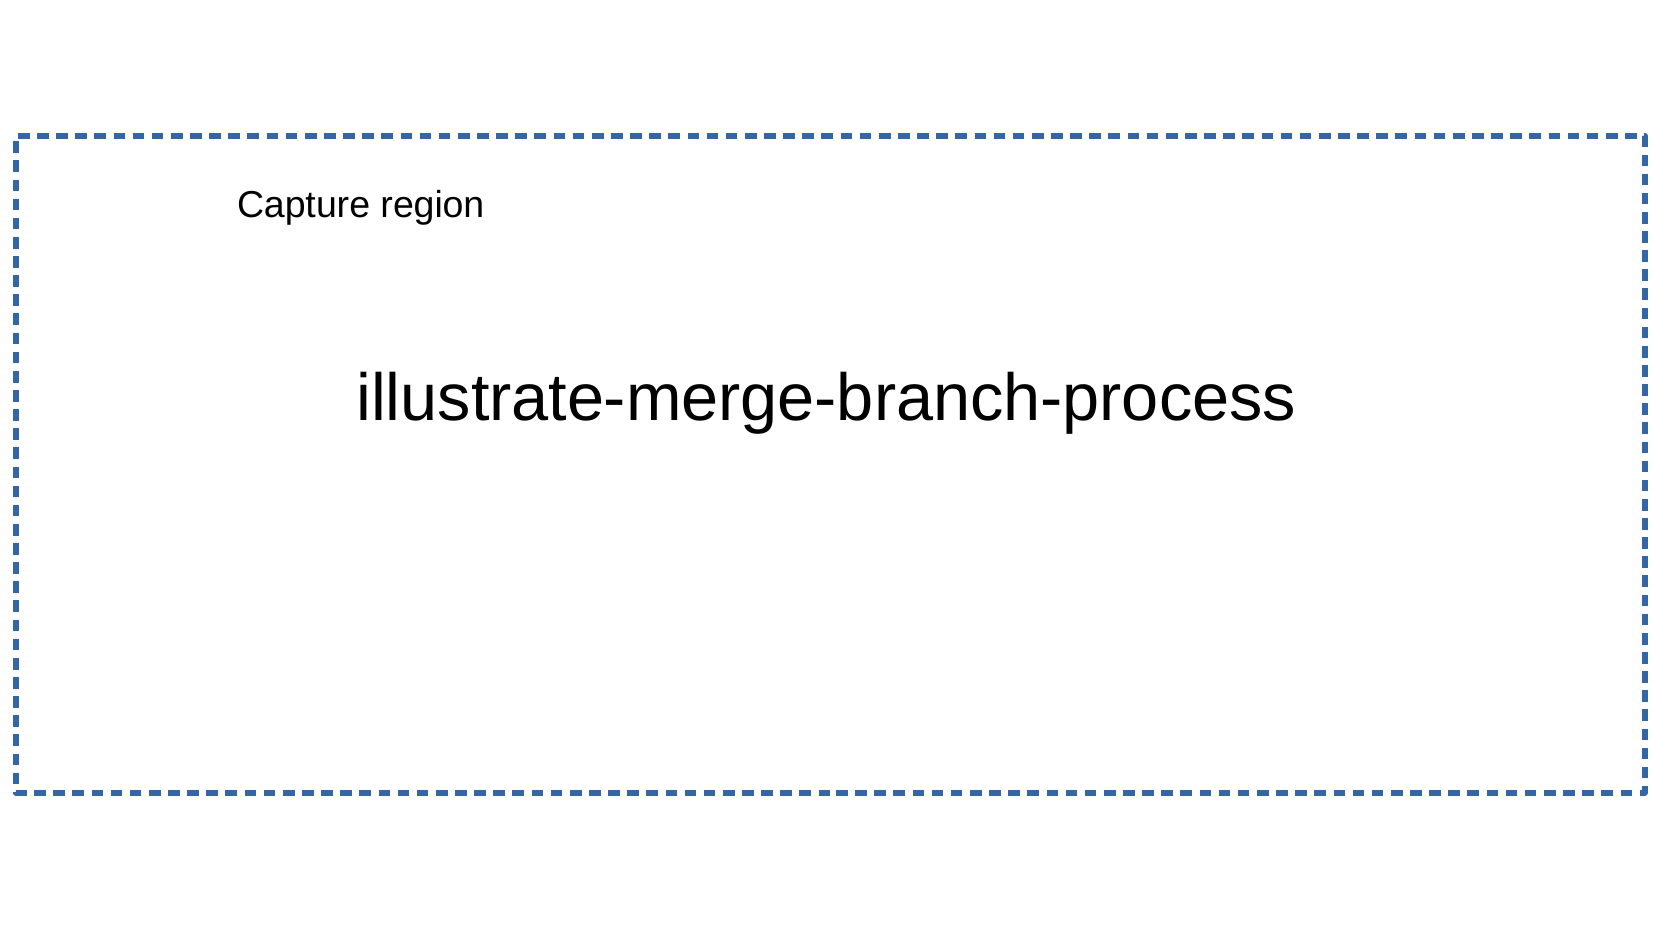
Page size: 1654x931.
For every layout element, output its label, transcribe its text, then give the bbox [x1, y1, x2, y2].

subtitle illustrate-merge-branch-process [82, 37, 1571, 757]
text_box Capture region [222, 175, 500, 233]
